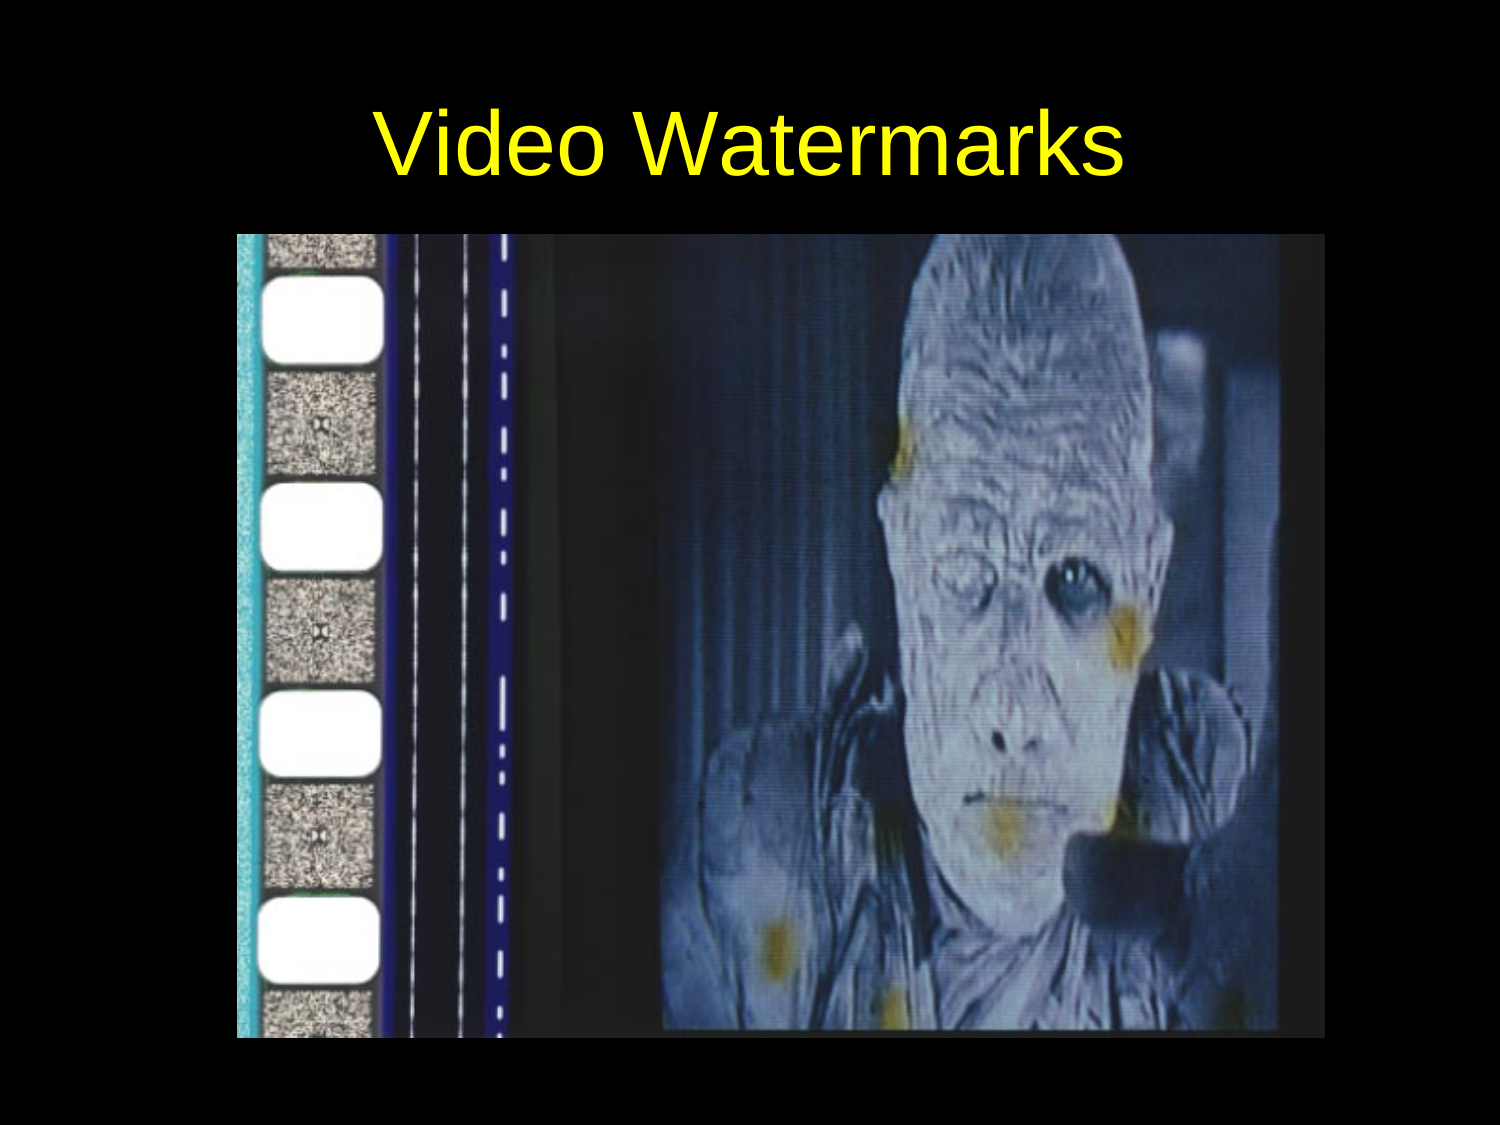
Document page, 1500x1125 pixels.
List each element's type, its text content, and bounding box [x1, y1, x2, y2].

picture [237, 234, 1325, 1038]
title Video Watermarks [75, 45, 1426, 233]
